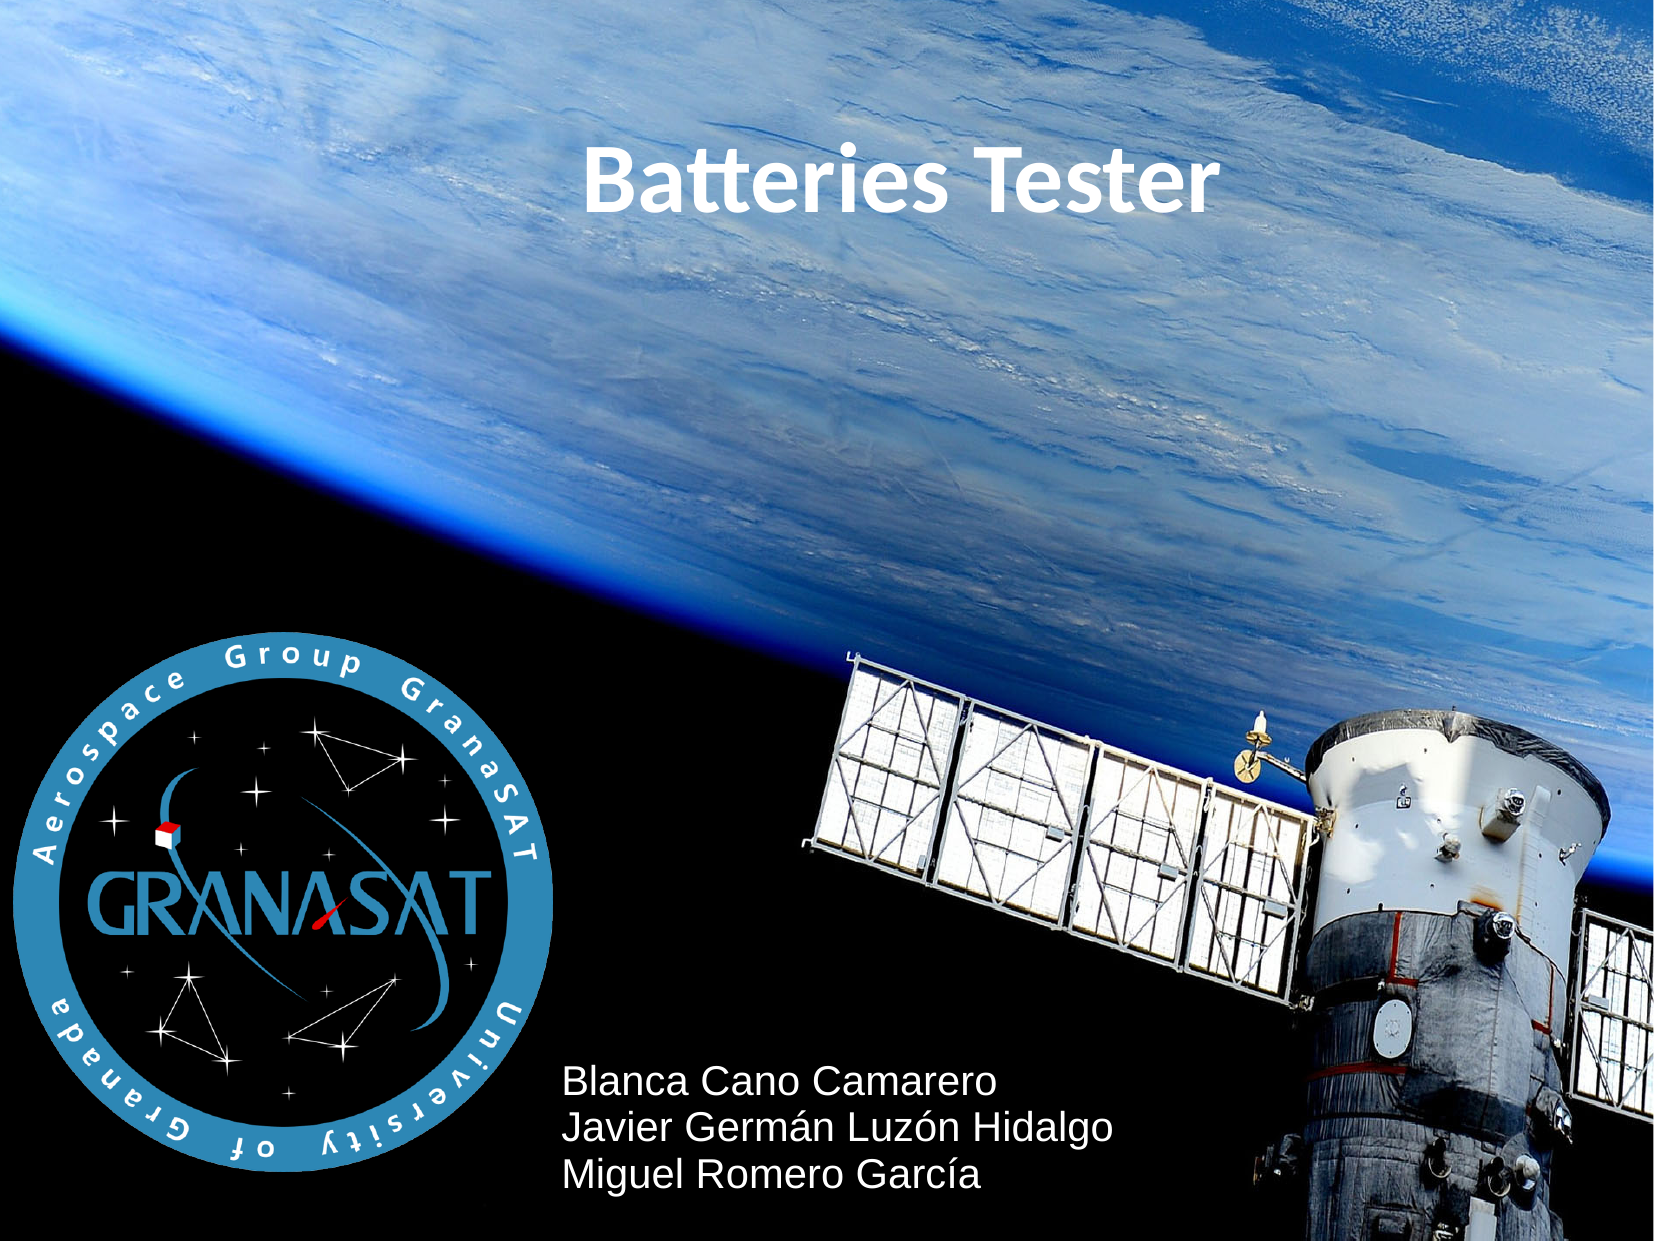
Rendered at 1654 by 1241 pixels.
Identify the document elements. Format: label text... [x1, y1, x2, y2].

picture [0, 0, 1654, 1241]
text_box Blanca Cano Camarero Javier Germán Luzón Hidalgo Miguel Romero García [546, 1050, 1234, 1211]
text_box Batteries Tester [566, 129, 1273, 378]
